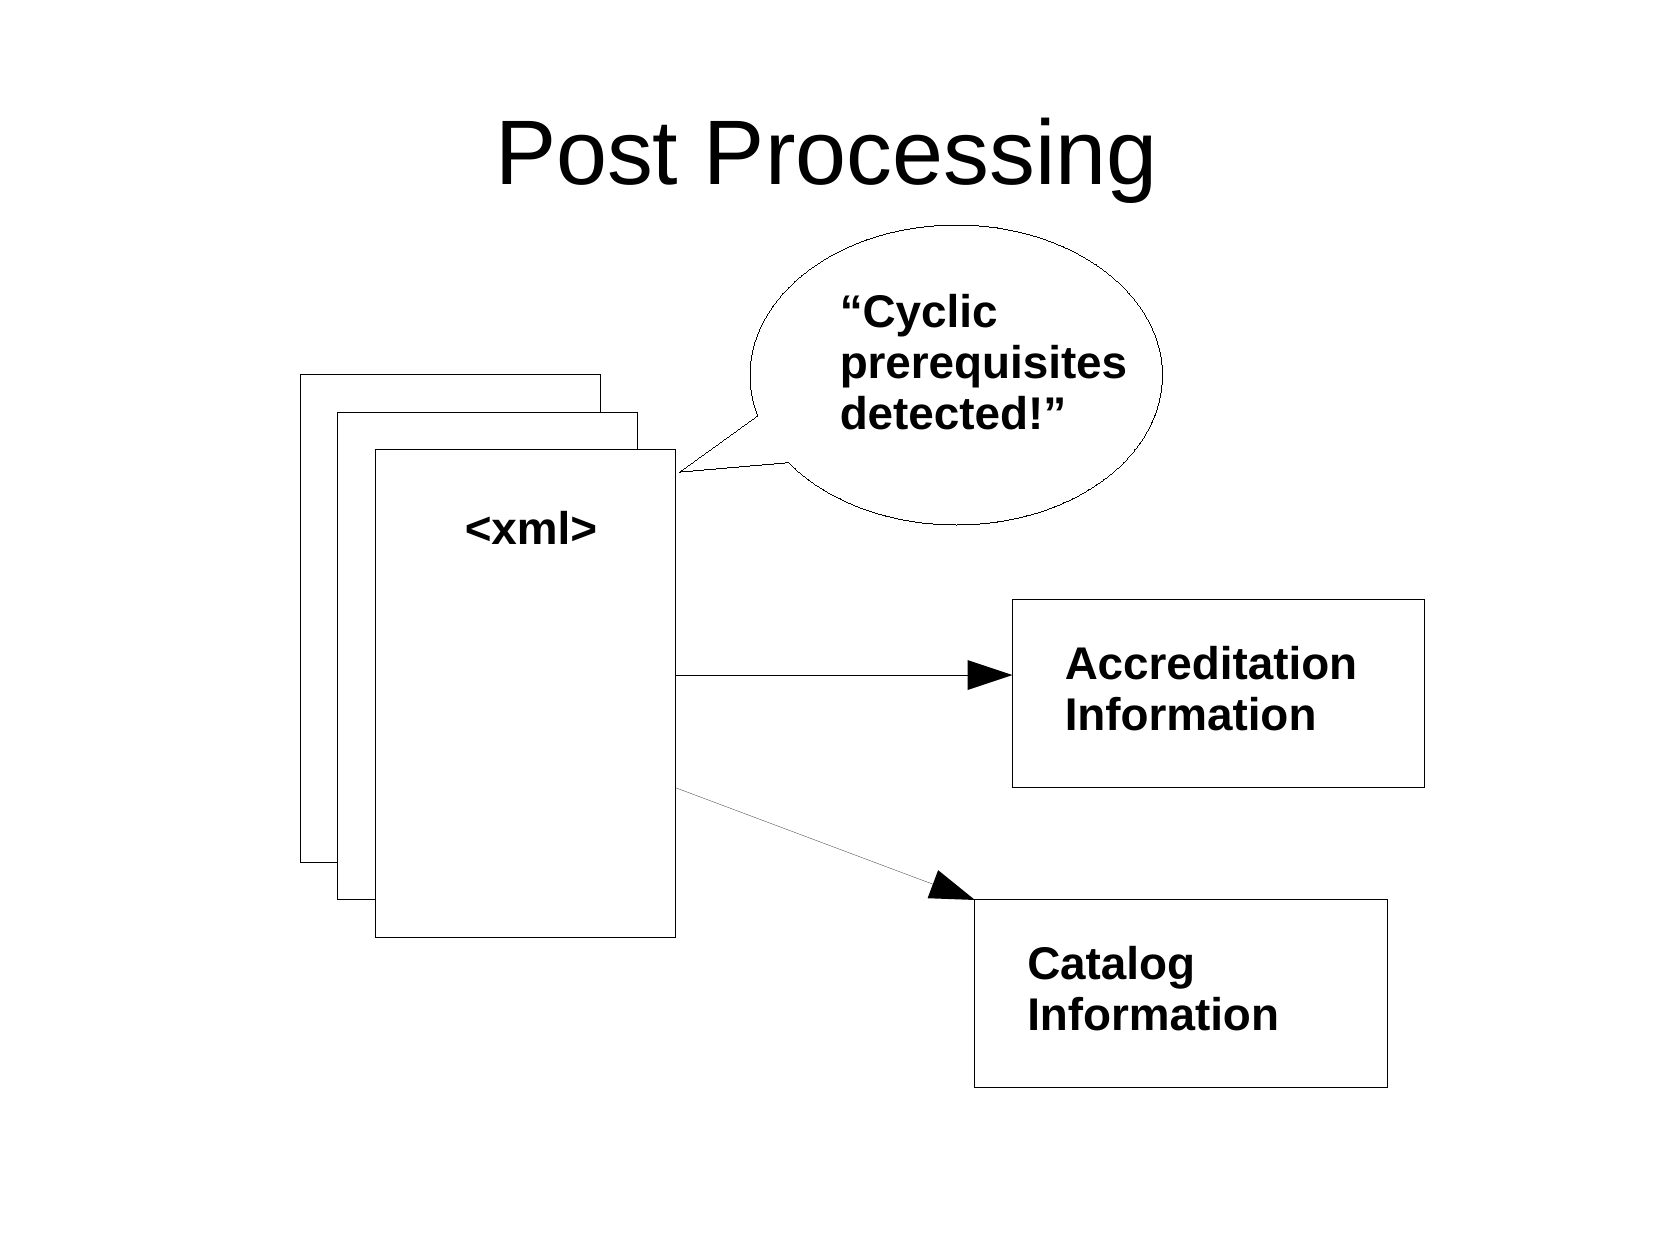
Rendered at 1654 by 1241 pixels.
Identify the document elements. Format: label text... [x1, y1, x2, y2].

text_box <xml> [450, 495, 613, 563]
text_box “Cyclic prerequisites detected!” [825, 278, 1143, 451]
title Post Processing [82, 49, 1571, 257]
text_box Catalog Information [1012, 930, 1295, 1051]
text_box [300, 374, 676, 938]
text_box Accreditation Information [1050, 630, 1373, 751]
